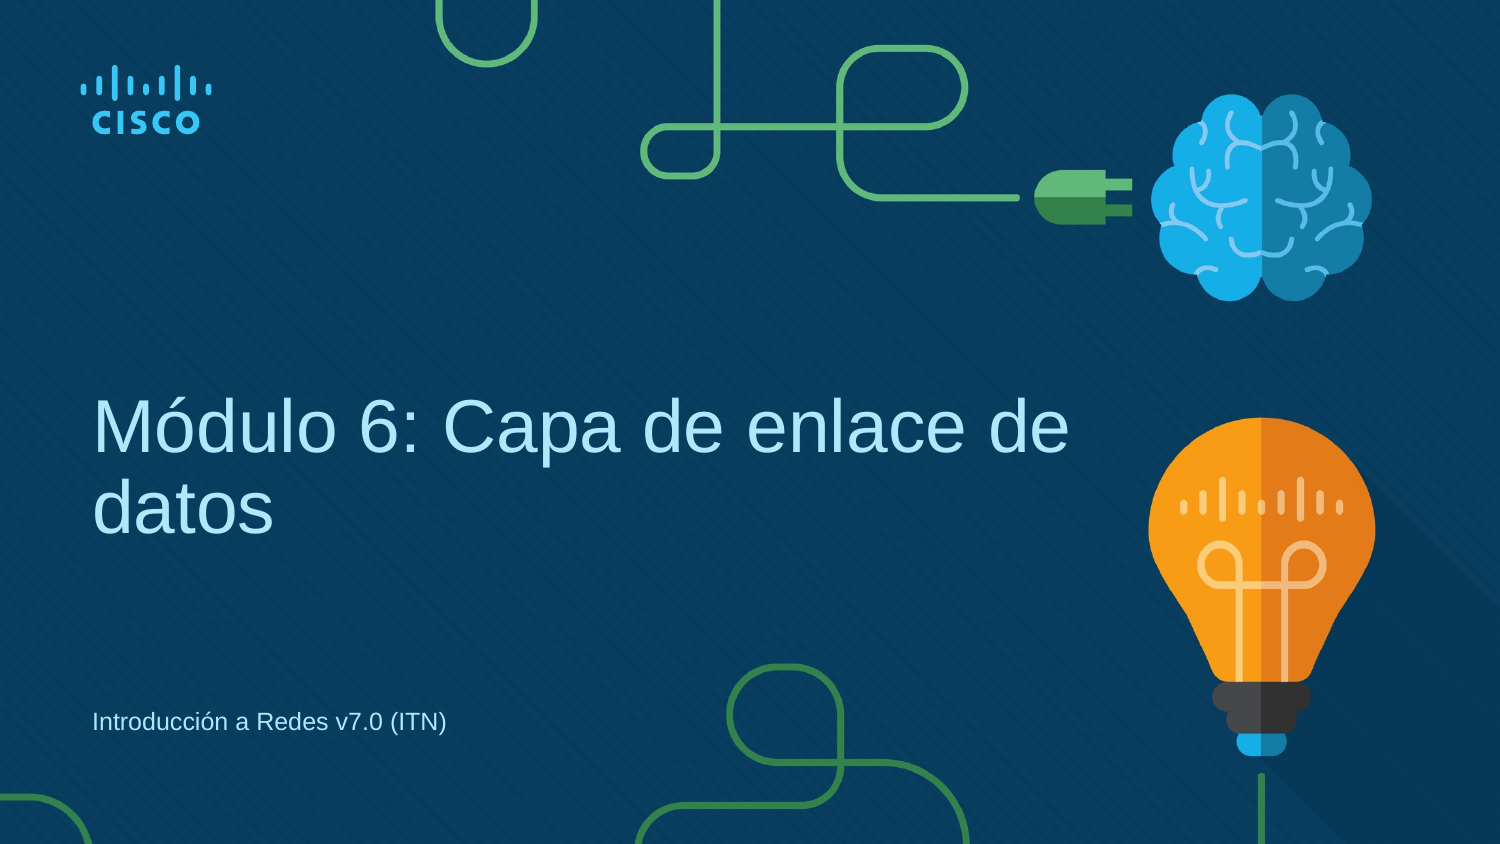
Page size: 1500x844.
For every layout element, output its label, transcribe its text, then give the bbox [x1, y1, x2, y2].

subtitle Introducción a Redes v7.0 (ITN) [77, 624, 466, 773]
title Módulo 6: Capa de enlace de datos [77, 380, 1172, 558]
picture [0, 0, 1500, 844]
